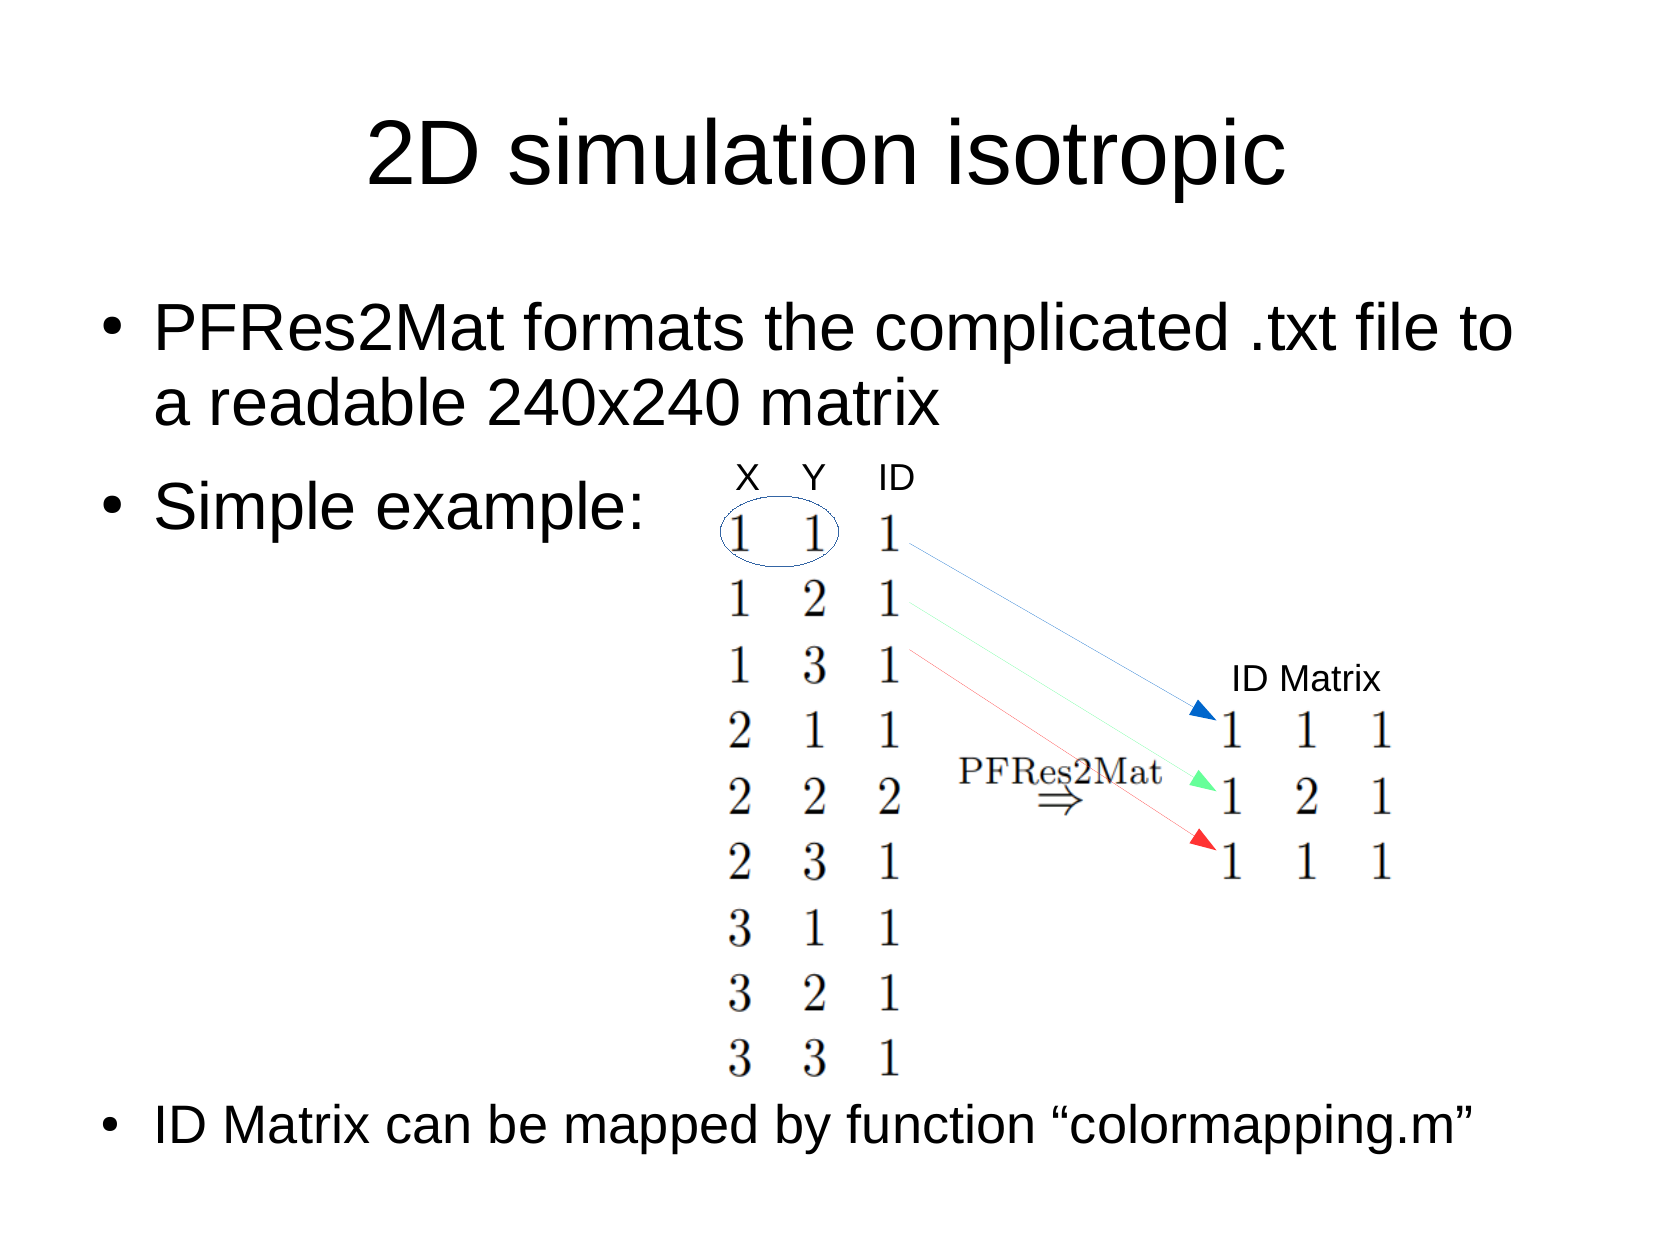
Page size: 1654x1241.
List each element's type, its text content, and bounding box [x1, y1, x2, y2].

list PFRes2Mat formats the complicated .txt file to a readable 240x240 matrix Simple example: ID Matrix can be mapped by function “colormapping.m” [82, 290, 1571, 1205]
title 2D simulation isotropic [82, 49, 1571, 257]
text_box ID Matrix [1216, 649, 1419, 707]
text_box X Y ID [720, 448, 957, 506]
picture [719, 505, 1406, 1103]
